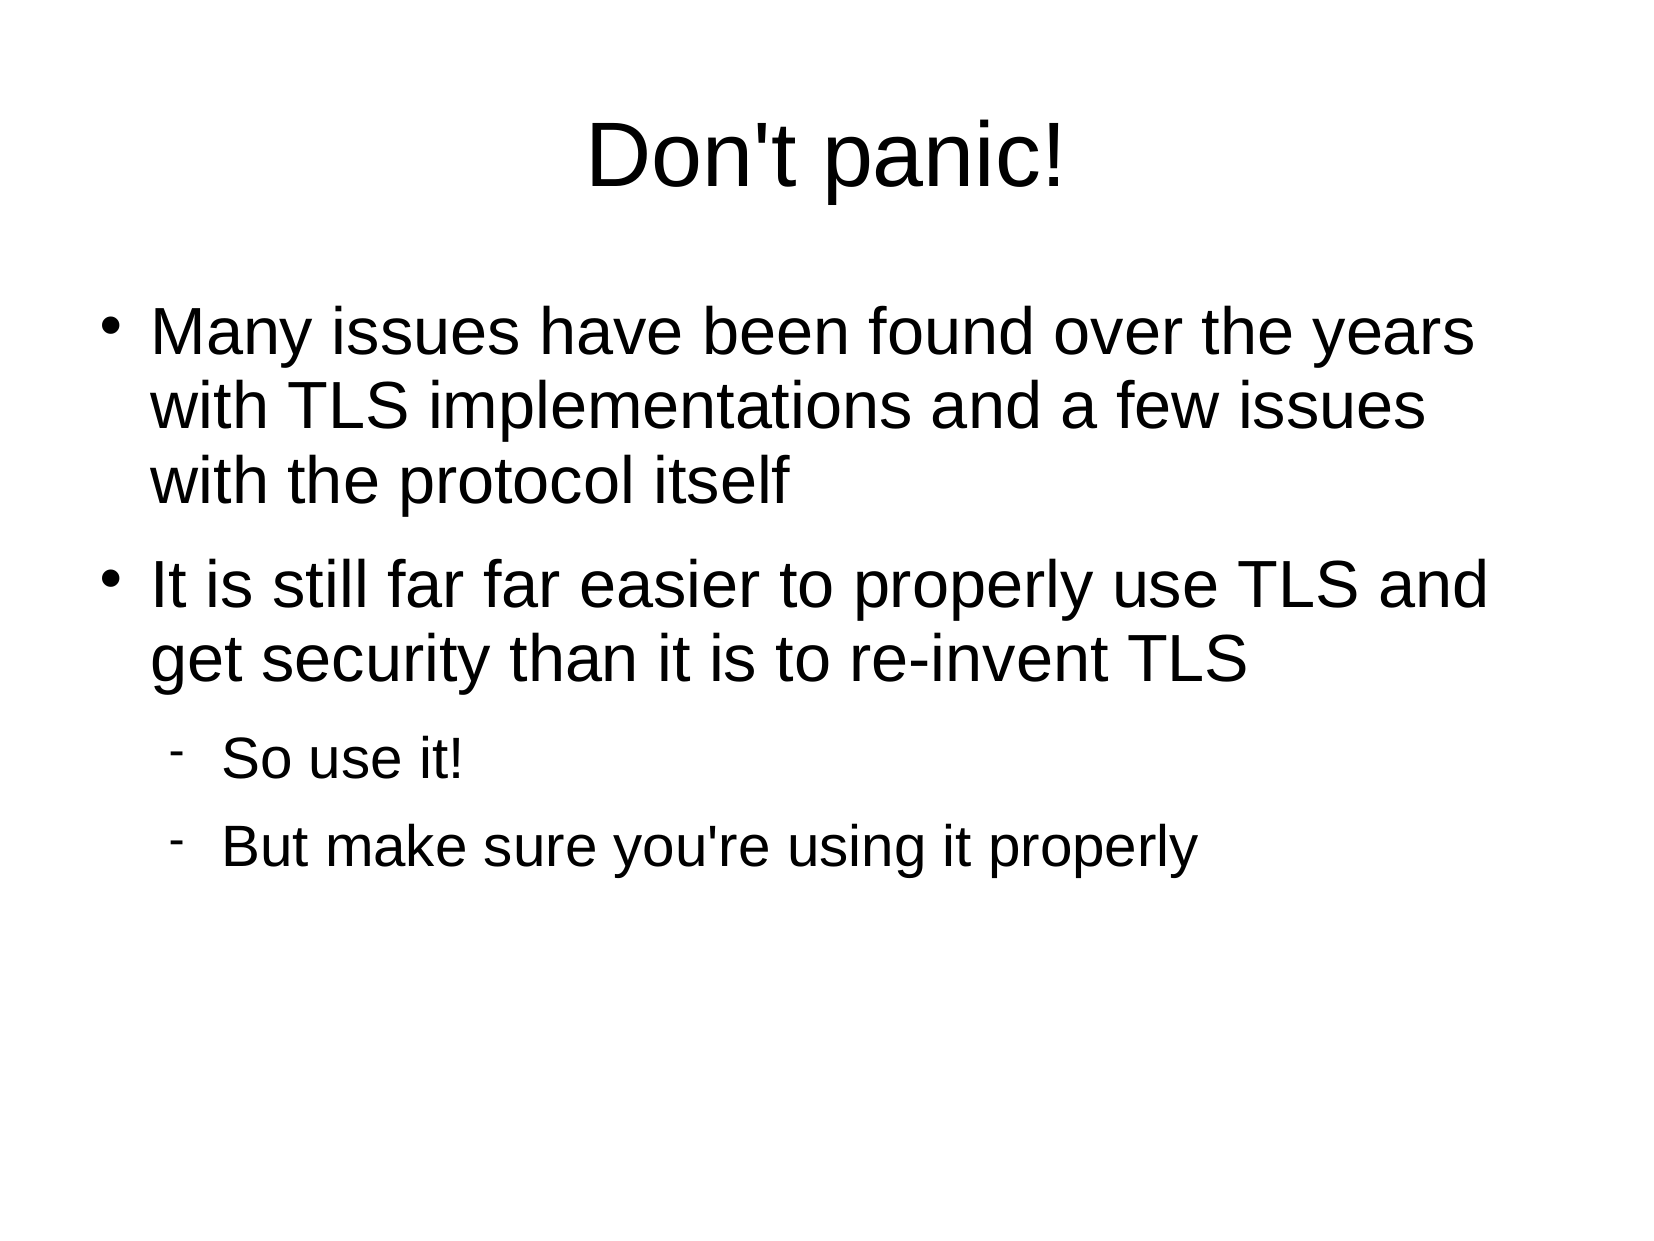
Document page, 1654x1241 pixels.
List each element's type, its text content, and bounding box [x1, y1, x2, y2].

list Many issues have been found over the years with TLS implementations and a few issues with the protocol itself It is still far far easier to properly use TLS and get security than it is to re-invent TLS So use it! But make sure you're using it properly [82, 290, 1538, 1010]
title Don't panic! [82, 49, 1571, 257]
